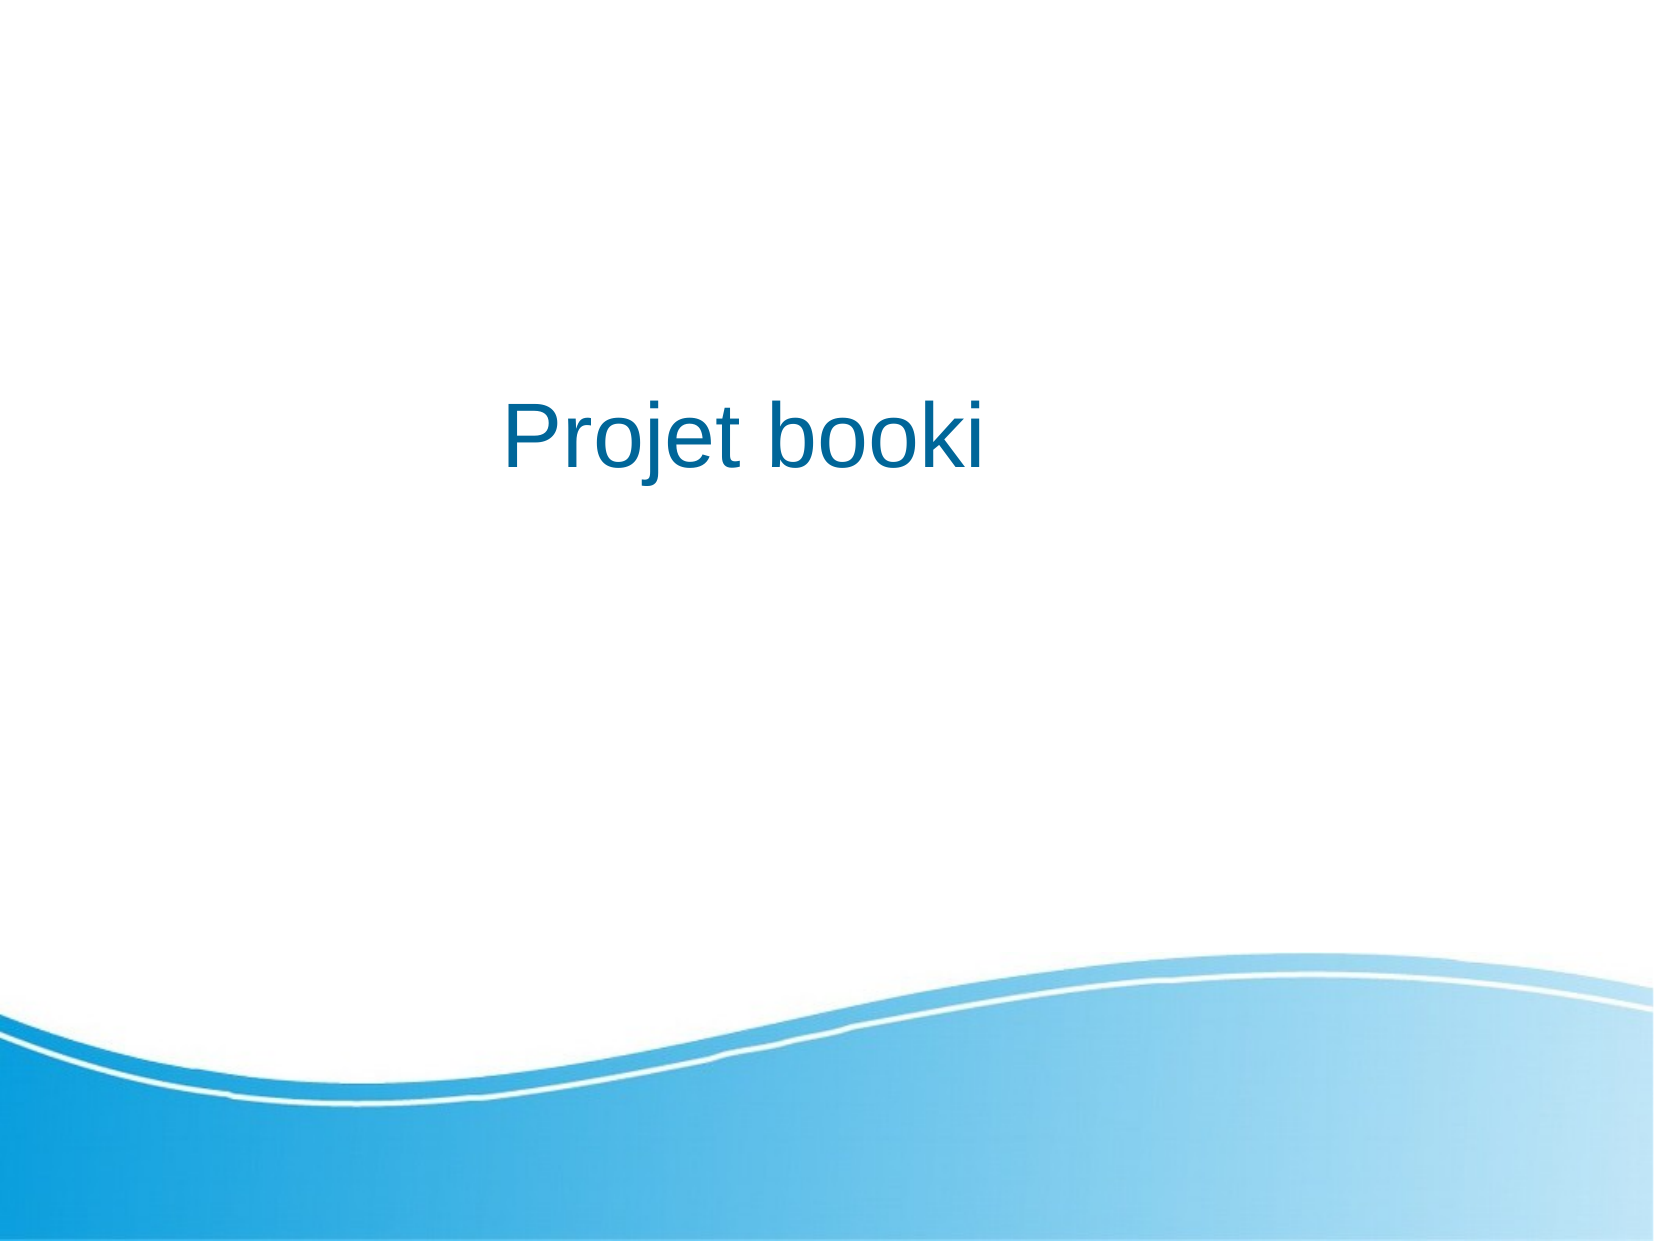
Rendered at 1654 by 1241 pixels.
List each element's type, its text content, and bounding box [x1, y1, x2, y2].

title Projet booki [0, 384, 1489, 592]
picture [0, 952, 1654, 1241]
